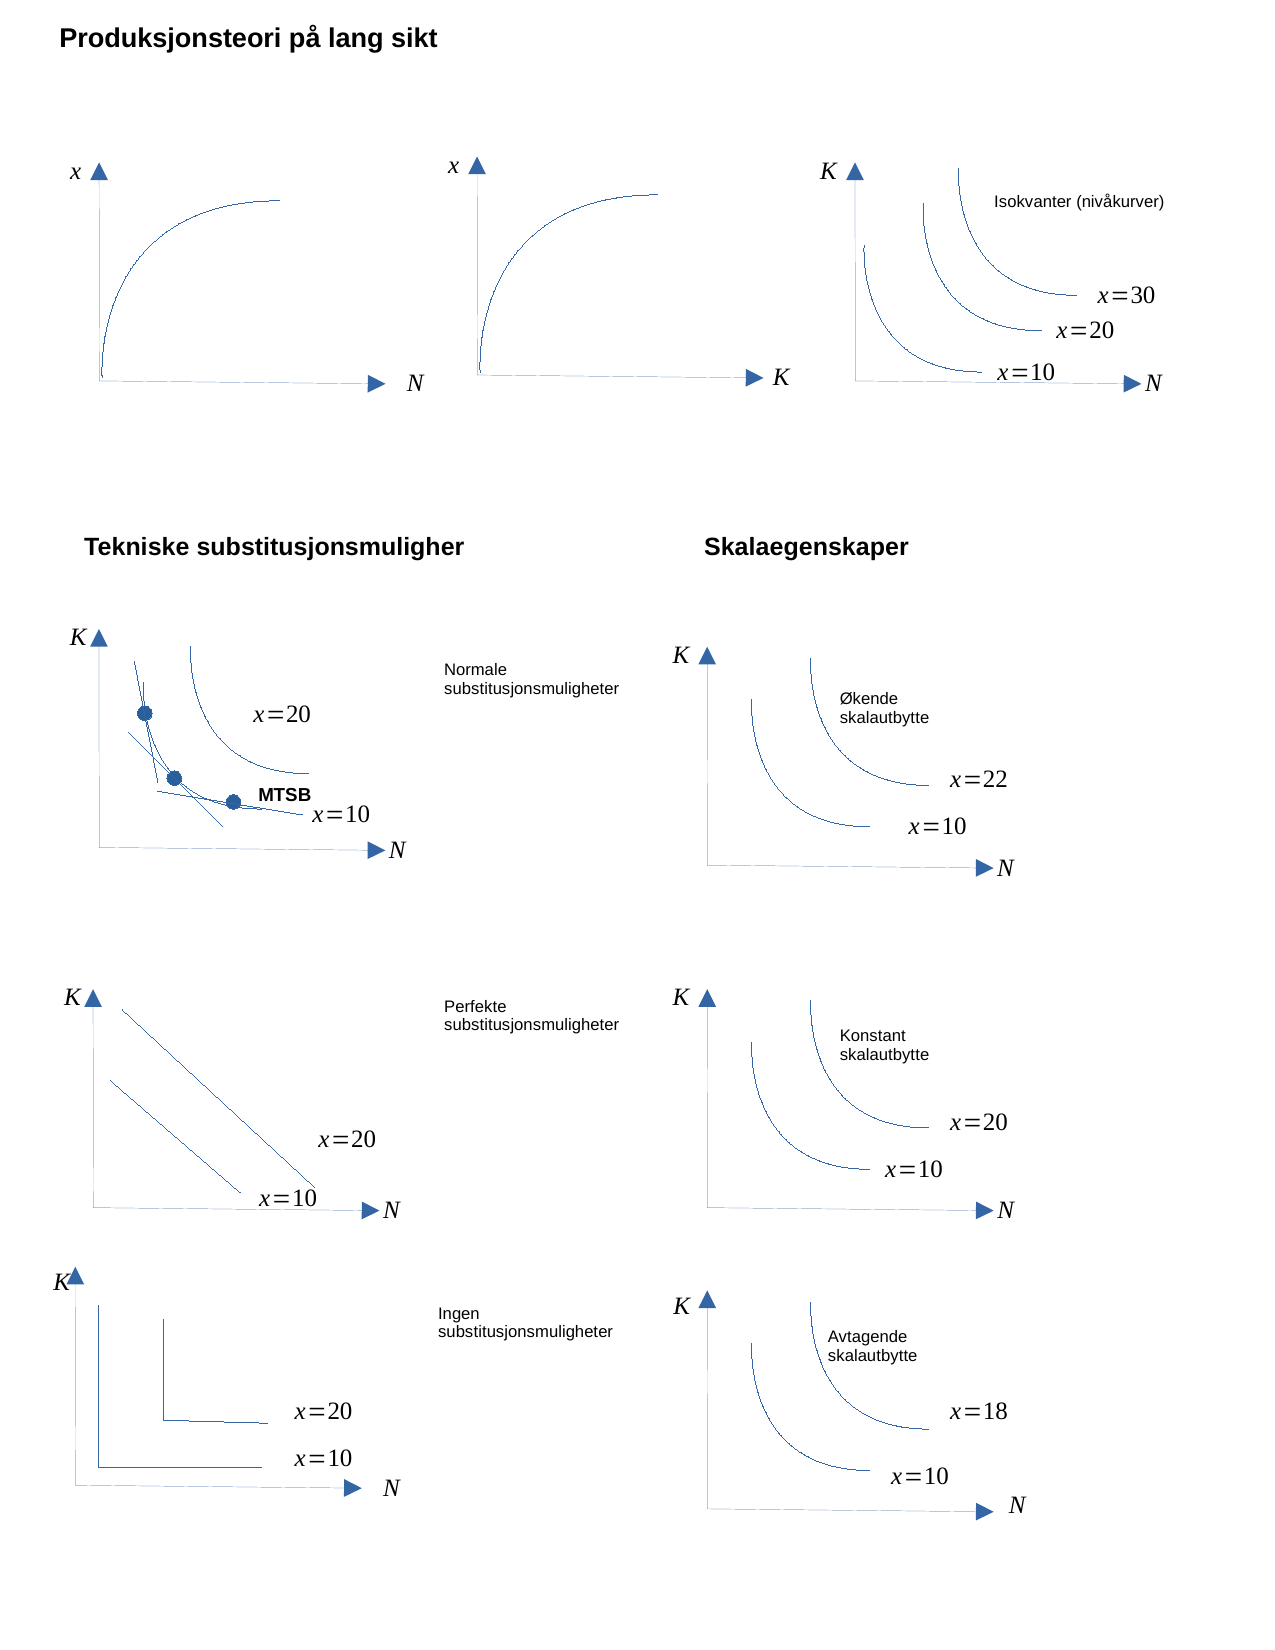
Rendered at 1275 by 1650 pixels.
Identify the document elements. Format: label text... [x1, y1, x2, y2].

text_box Perfekte substitusjonsmuligheter [429, 989, 635, 1061]
chart [942, 765, 1015, 794]
chart [665, 1292, 699, 1321]
text_box [137, 705, 153, 721]
chart [1089, 281, 1163, 310]
text_box Tekniske substitusjonsmuligher [69, 525, 604, 586]
chart [440, 151, 467, 180]
chart [989, 854, 1022, 882]
text_box Avtagende skalautbytte [813, 1319, 933, 1373]
text_box Ingen substitusjonsmuligheter [423, 1296, 629, 1387]
chart [286, 1444, 360, 1473]
text_box Isokvanter (nivåkurver) [979, 184, 1180, 219]
chart [62, 623, 95, 652]
chart [1048, 316, 1122, 345]
text_box [226, 794, 241, 810]
text_box Konstant skalautbytte [825, 1018, 945, 1072]
text_box MTSB [243, 776, 426, 855]
text_box [166, 770, 182, 786]
chart [1137, 369, 1170, 398]
chart [942, 1397, 1015, 1426]
chart [812, 157, 845, 186]
chart [989, 1196, 1022, 1225]
chart [56, 984, 89, 1012]
chart [62, 157, 89, 186]
chart [310, 1125, 384, 1154]
chart [664, 617, 706, 670]
text_box Skalaegenskaper [689, 525, 1224, 586]
chart [251, 1184, 324, 1213]
text_box Økende skalautbytte [825, 682, 945, 735]
chart [664, 984, 698, 1012]
chart [901, 812, 974, 841]
chart [1001, 1491, 1034, 1520]
chart [883, 1462, 956, 1491]
text_box Produksjonsteori på lang sikt [44, 15, 473, 81]
chart [375, 1196, 408, 1225]
chart [45, 1268, 79, 1297]
chart [765, 363, 798, 392]
chart [877, 1155, 950, 1184]
text_box Normale substitusjonsmuligheter [429, 652, 635, 724]
chart [286, 1397, 360, 1426]
chart [989, 358, 1063, 386]
chart [942, 1108, 1016, 1136]
chart [381, 855, 414, 865]
chart [398, 369, 432, 398]
chart [375, 1474, 408, 1502]
chart [245, 700, 319, 729]
